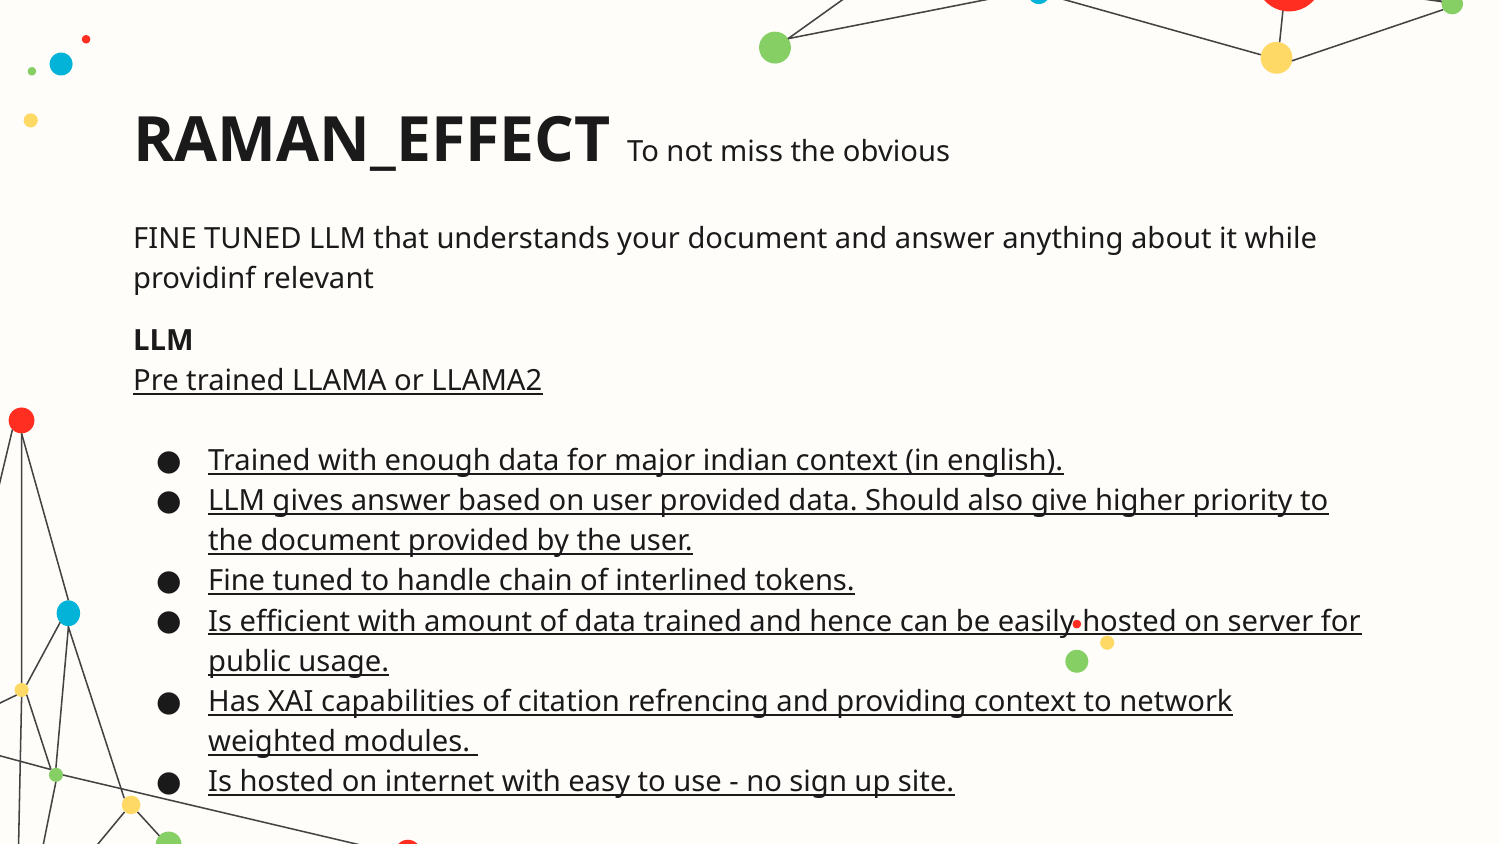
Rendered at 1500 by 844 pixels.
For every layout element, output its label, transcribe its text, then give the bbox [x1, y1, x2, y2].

text_box [1100, 635, 1115, 650]
text_box [1072, 619, 1082, 629]
title RAMAN_EFFECT To not miss the obvious [118, 72, 1382, 167]
list FINE TUNED LLM that understands your document and answer anything about it while providinf relevant LLM Pre trained LLAMA or LLAMA2 Trained with enough data for major indian context (in english). LLM gives answer based on user provided data. Should also give higher priority to the document provided by the user. Fine tuned to handle chain of interlined tokens. Is efficient with amount of data trained and hence can be easily hosted on server for public usage. Has XAI capabilities of citation refrencing and providing context to network weighted modules. Is hosted on internet with easy to use - no sign up site. [118, 199, 1382, 480]
text_box [1065, 649, 1089, 673]
